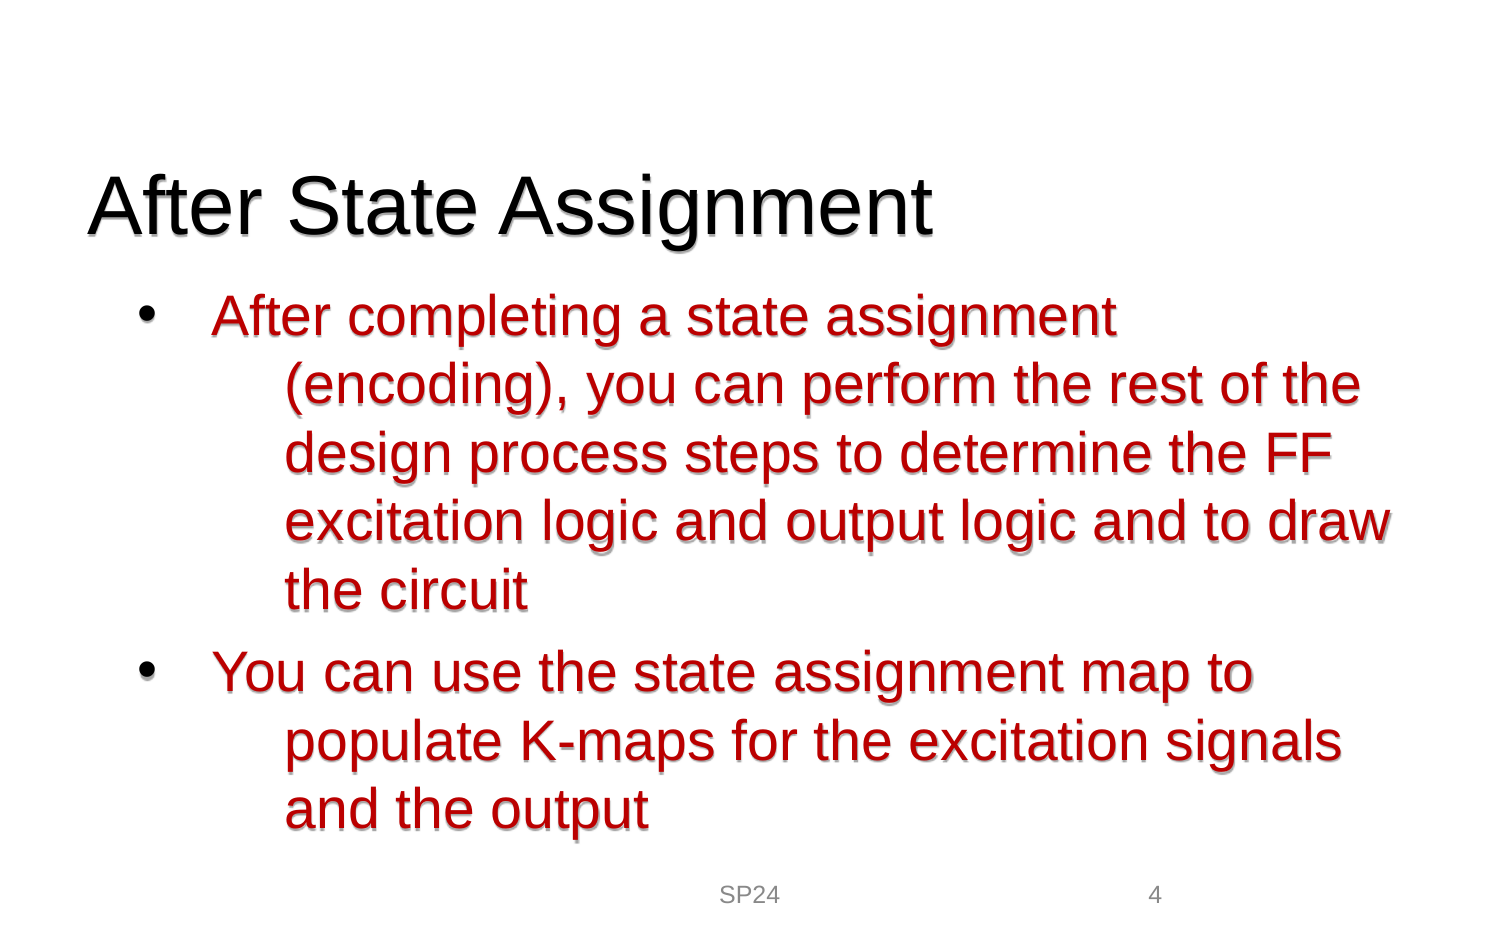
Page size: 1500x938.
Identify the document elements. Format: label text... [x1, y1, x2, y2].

title After State Assignment [72, 143, 1434, 251]
list After completing a state assignment (encoding), you can perform the rest of the design process steps to determine the FF excitation logic and output logic and to draw the circuit You can use the state assignment map to populate K-maps for the excitation signals and the output [122, 270, 1434, 849]
footer SP24 [496, 868, 1004, 919]
slide_number 4 [1133, 868, 1471, 919]
